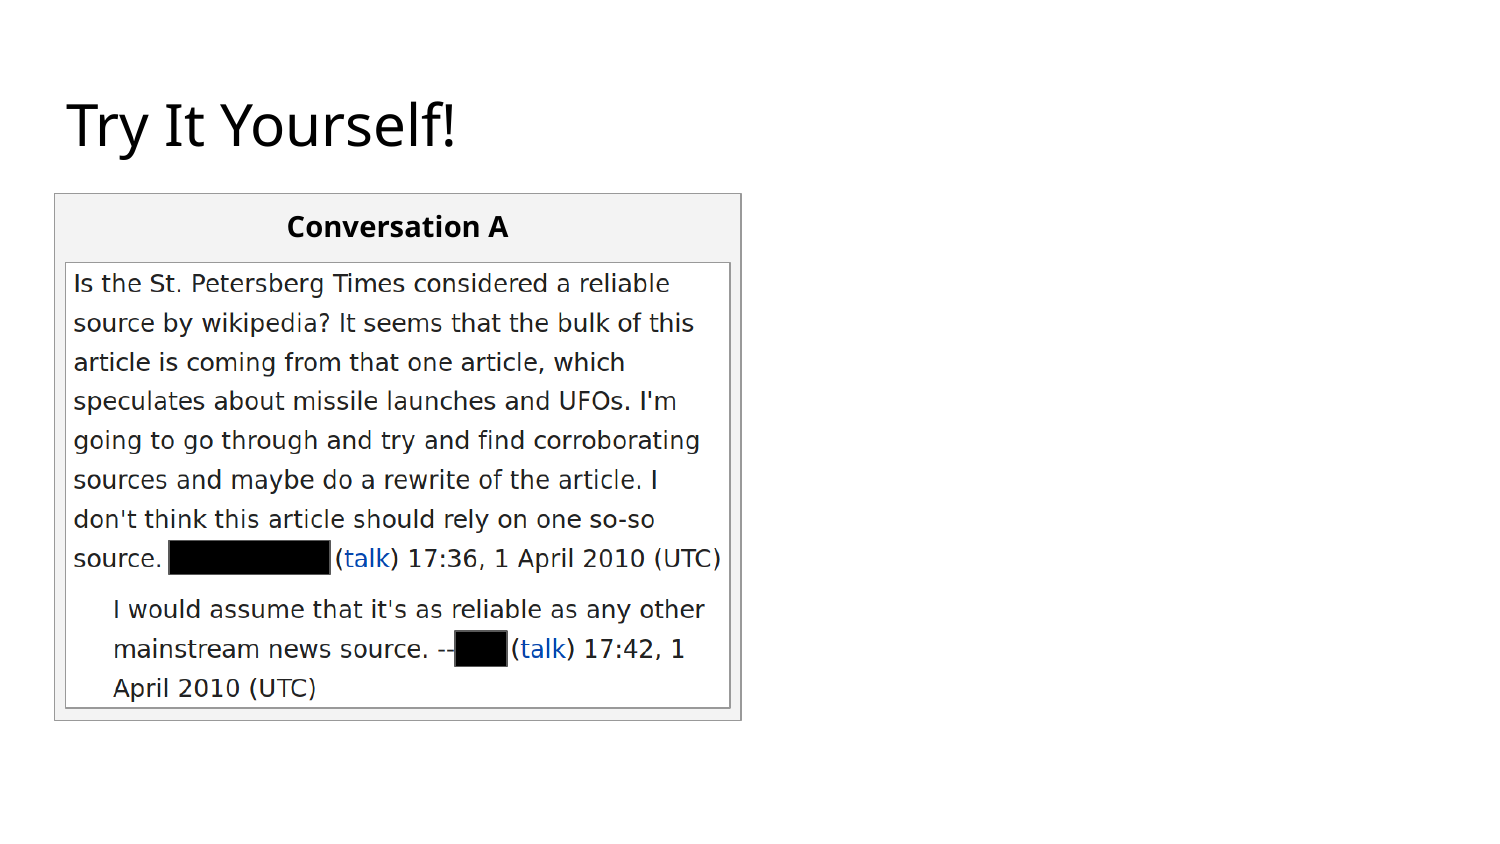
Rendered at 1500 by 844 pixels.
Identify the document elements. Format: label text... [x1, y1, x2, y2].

picture [66, 263, 730, 708]
text_box [168, 540, 330, 575]
text_box [455, 630, 507, 667]
title Try It Yourself! [51, 72, 1449, 167]
text_box Conversation A [54, 193, 742, 721]
